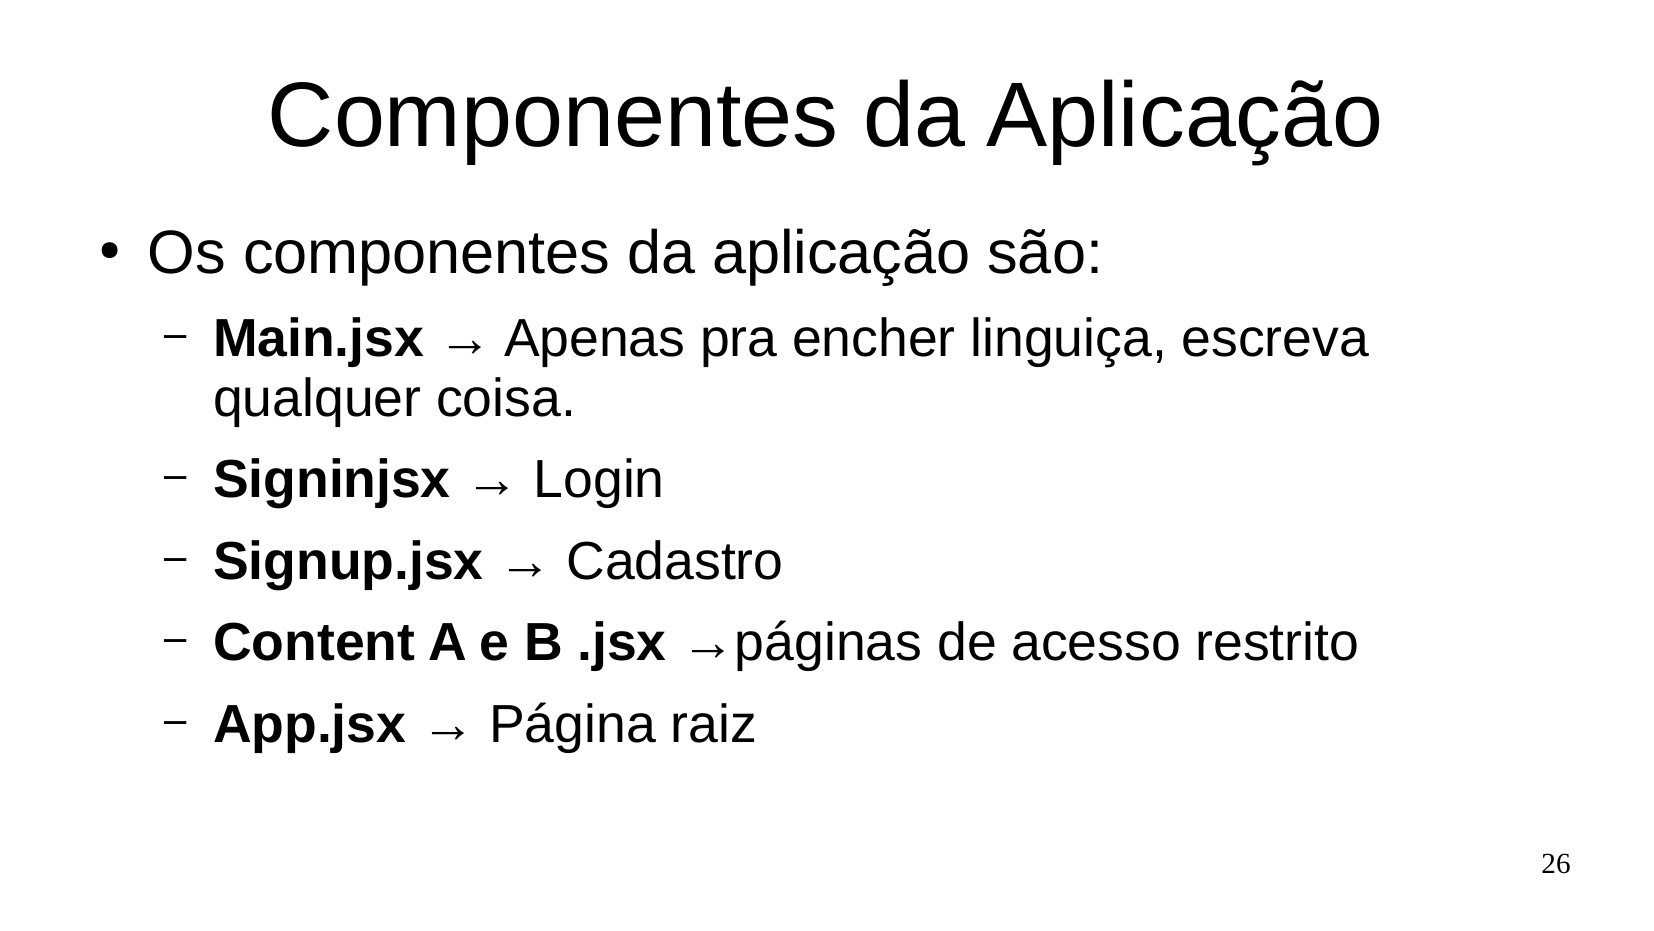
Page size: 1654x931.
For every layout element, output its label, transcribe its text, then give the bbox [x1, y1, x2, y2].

title Componentes da Aplicação [82, 37, 1571, 193]
list Os componentes da aplicação são: Main.jsx → Apenas pra encher linguiça, escreva qualquer coisa. Signinjsx → Login Signup.jsx → Cadastro Content A e B .jsx →páginas de acesso restrito App.jsx → Página raiz [82, 217, 1571, 758]
